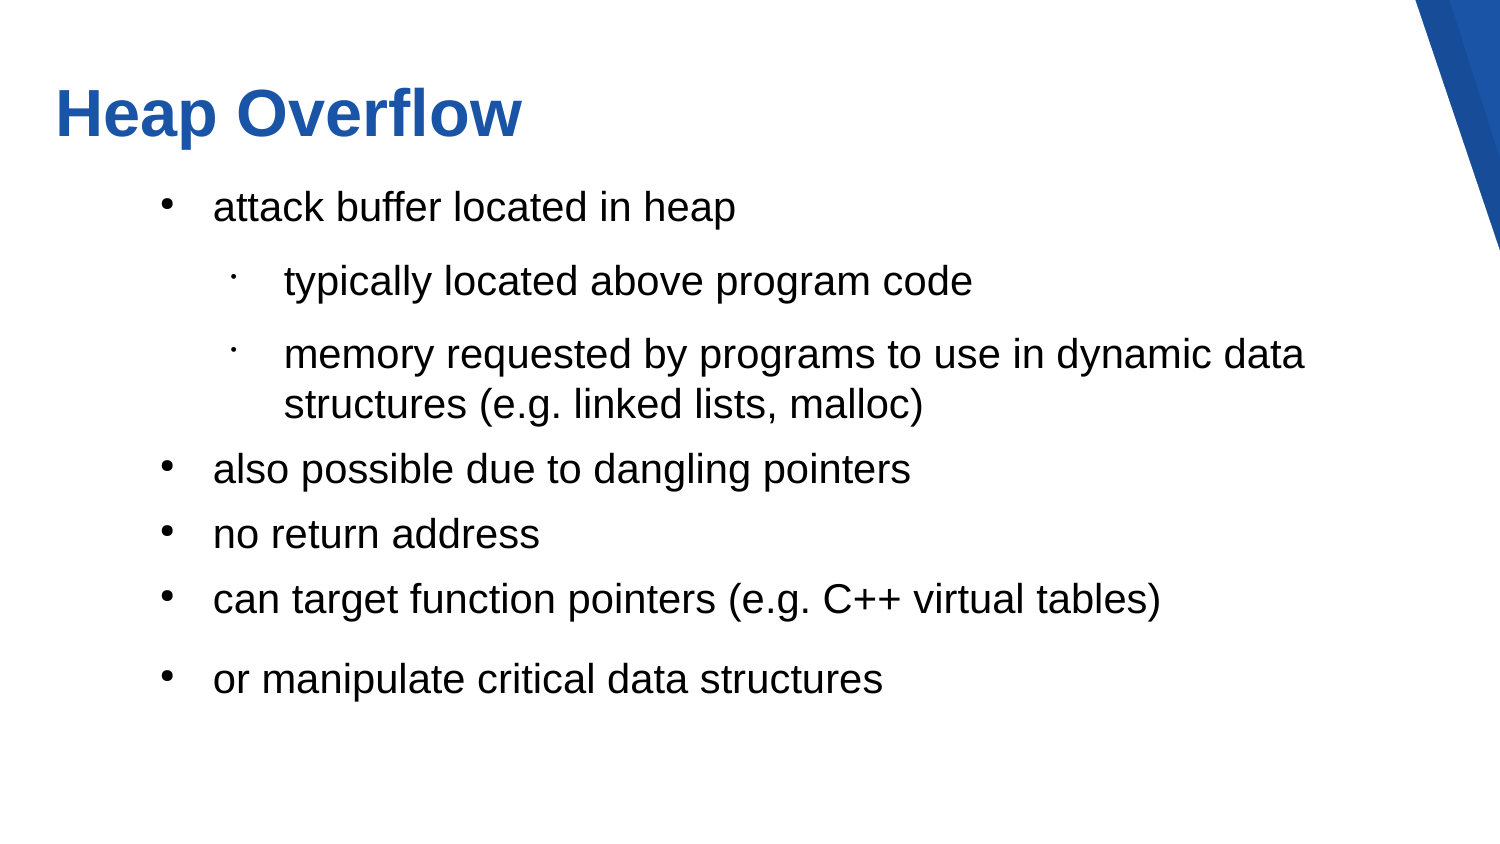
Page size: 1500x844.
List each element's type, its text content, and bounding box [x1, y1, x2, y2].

title Heap Overflow [40, 97, 1306, 166]
list attack buffer located in heap typically located above program code memory requested by programs to use in dynamic data structures (e.g. linked lists, malloc) also possible due to dangling pointers no return address can target function pointers (e.g. C++ virtual tables) or manipulate critical data structures [127, 165, 1411, 665]
